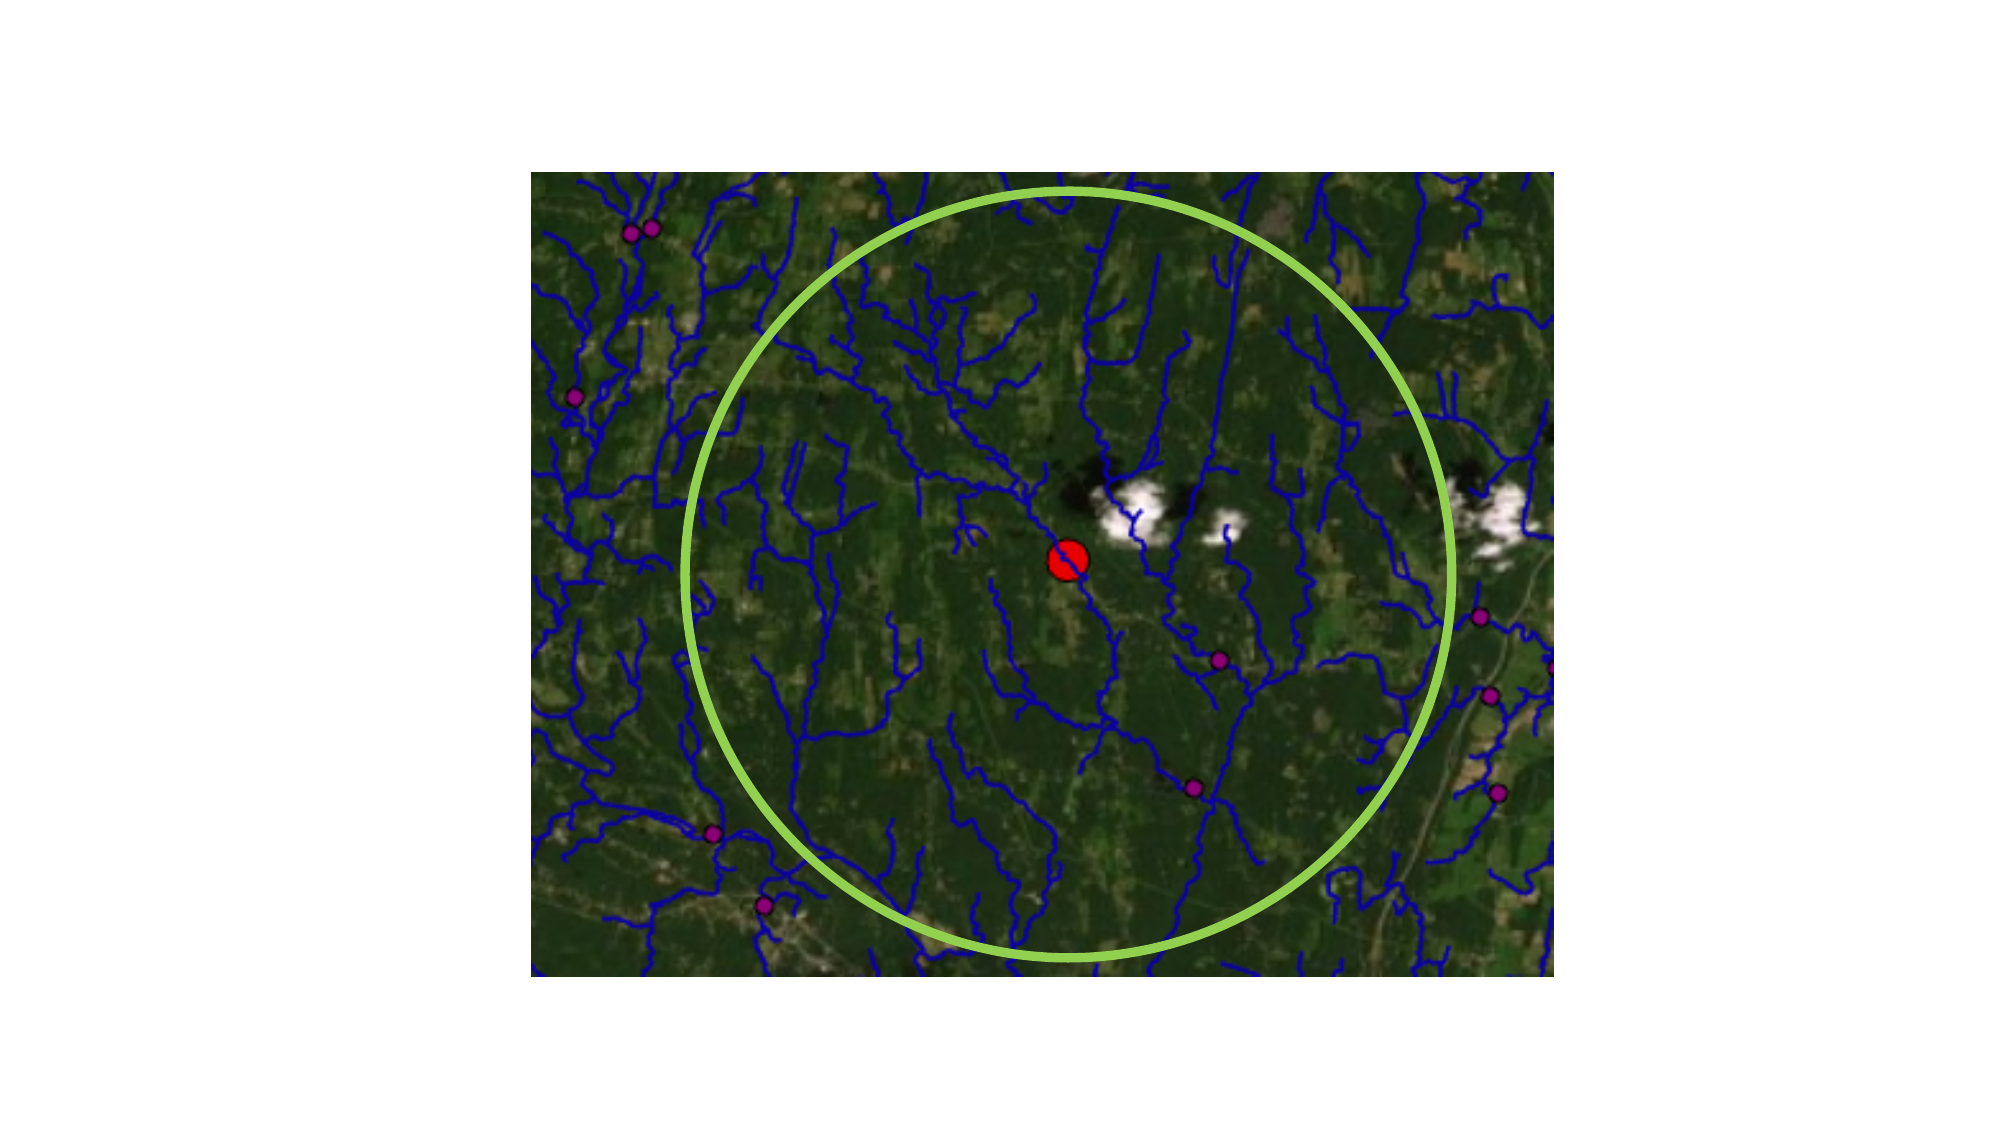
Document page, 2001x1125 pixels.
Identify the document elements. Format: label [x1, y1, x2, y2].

picture [531, 172, 1554, 977]
